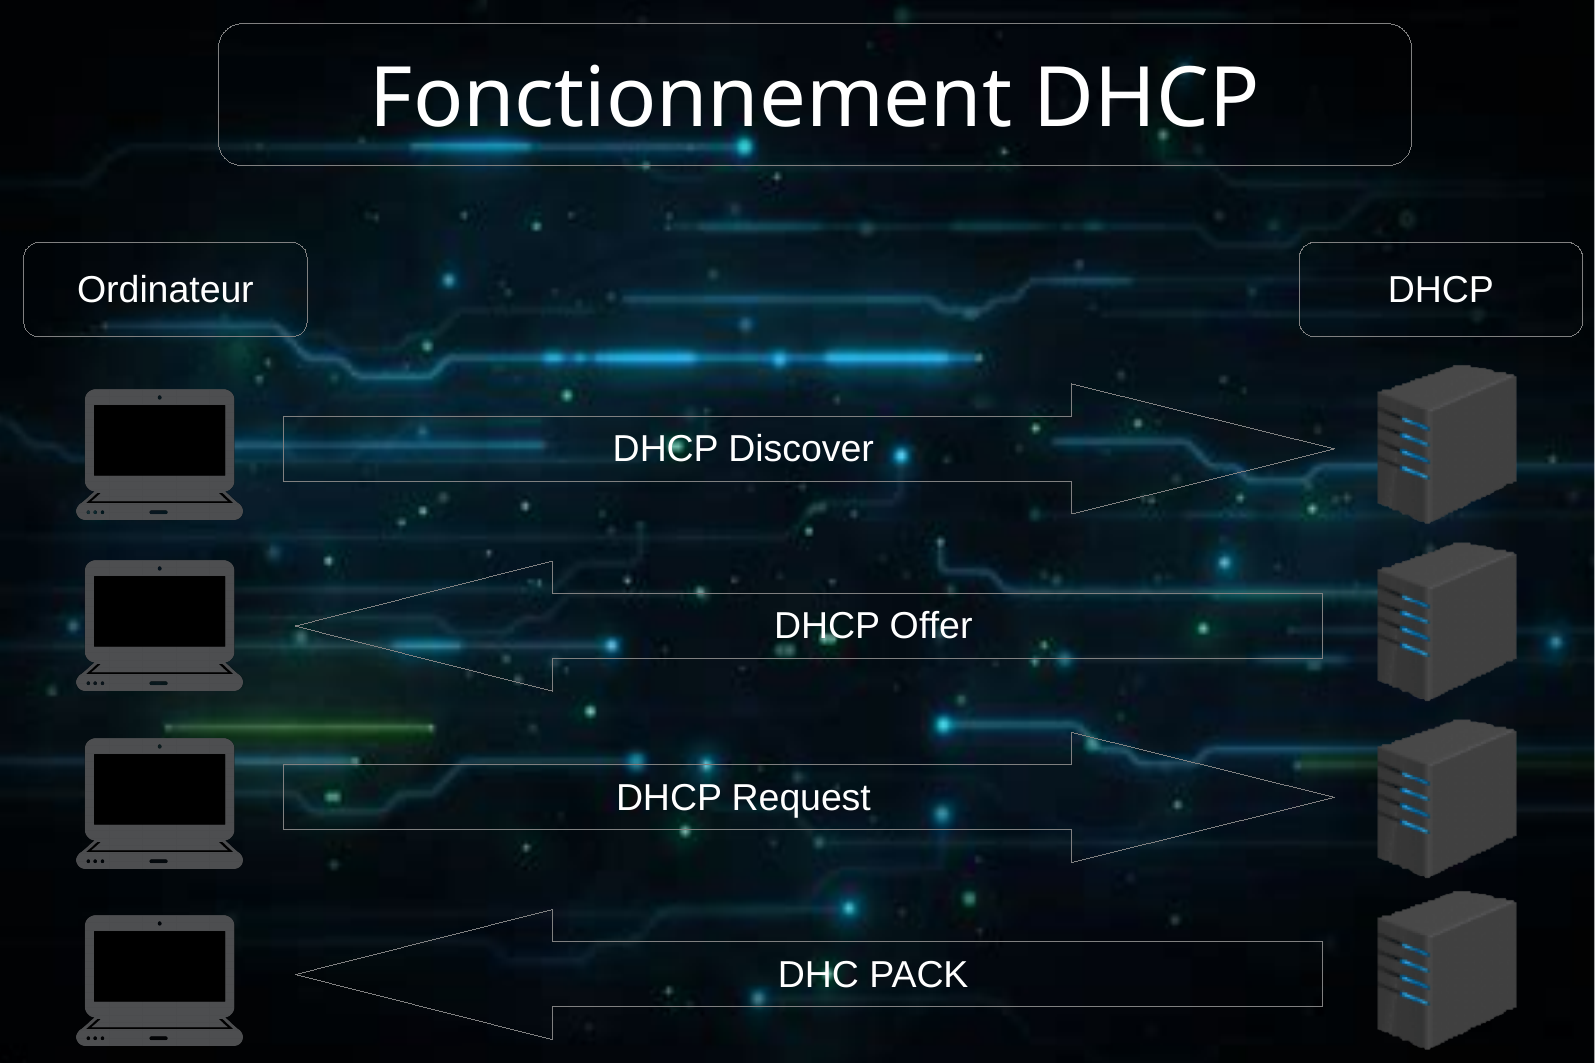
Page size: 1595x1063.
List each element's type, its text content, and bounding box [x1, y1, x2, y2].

text_box DHCP Request [283, 732, 1335, 863]
text_box DHC PACK [295, 909, 1323, 1040]
text_box DHCP Offer [295, 561, 1323, 692]
text_box DHCP Discover [283, 383, 1335, 514]
text_box DHCP [1299, 242, 1583, 337]
picture [0, 0, 1595, 1063]
text_box Fonctionnement DHCP [218, 23, 1412, 166]
text_box Ordinateur [23, 242, 308, 337]
